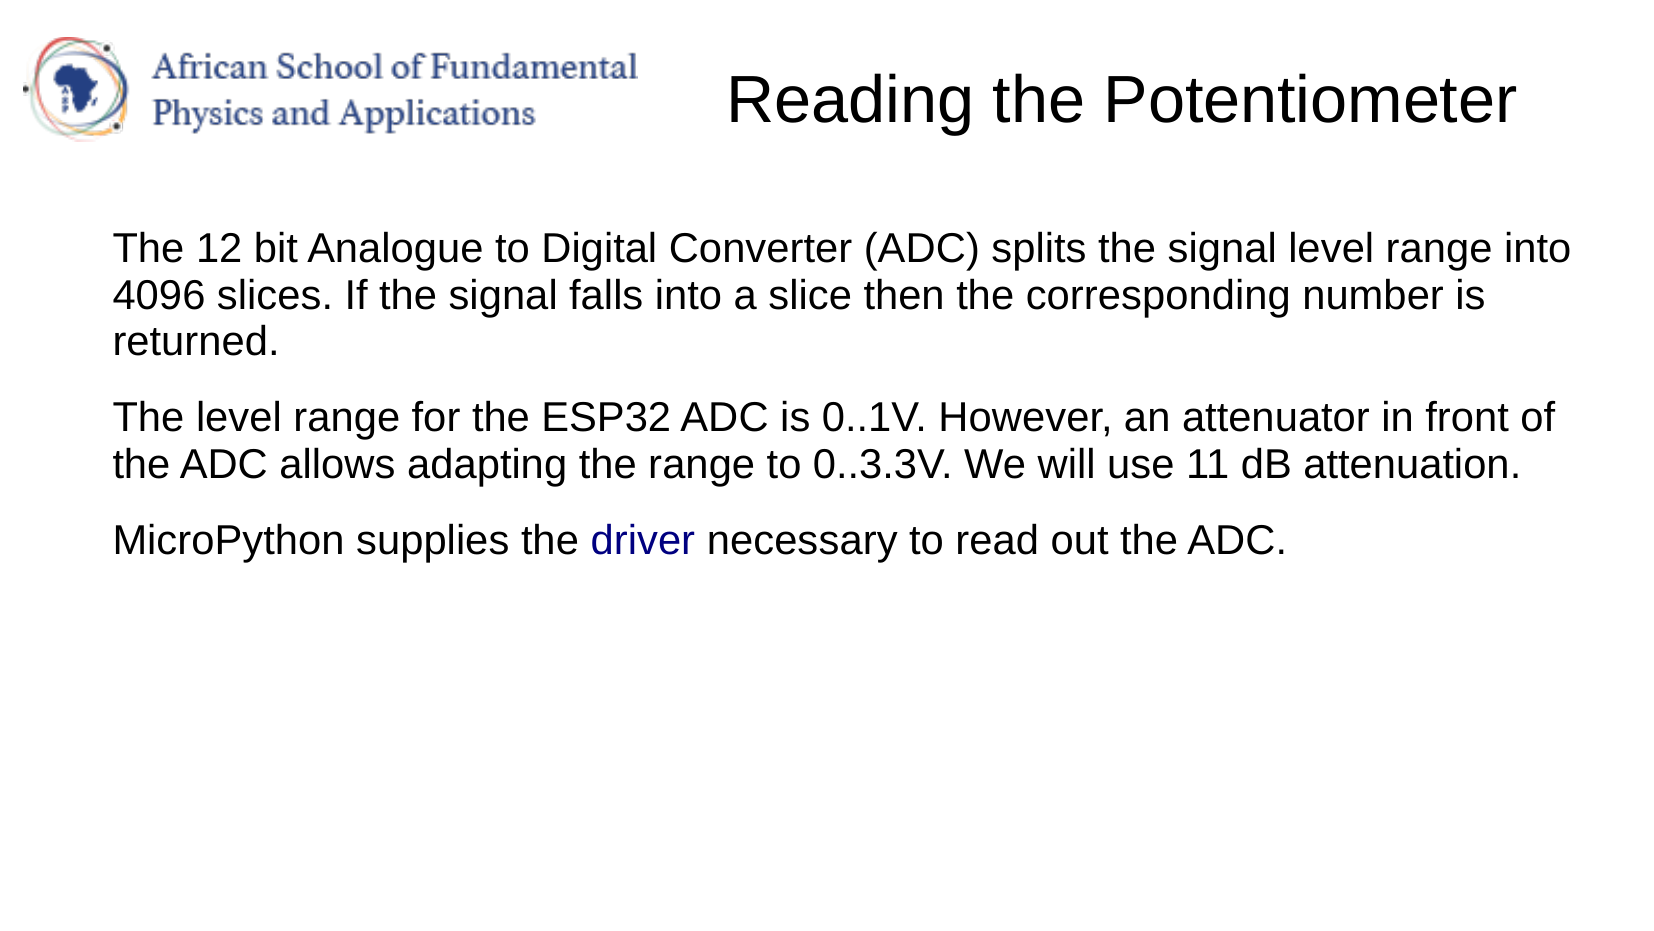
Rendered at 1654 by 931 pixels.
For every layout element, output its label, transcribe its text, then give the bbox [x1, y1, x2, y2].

list The 12 bit Analogue to Digital Converter (ADC) splits the signal level range into 4096 slices. If the signal falls into a slice then the corresponding number is returned. The level range for the ESP32 ADC is 0..1V. However, an attenuator in front of the ADC allows adapting the range to 0..3.3V. We will use 11 dB attenuation. MicroPython supplies the driver necessary to read out the ADC. [112, 225, 1601, 765]
picture [23, 37, 635, 142]
title Reading the Potentiometer [635, 21, 1610, 177]
